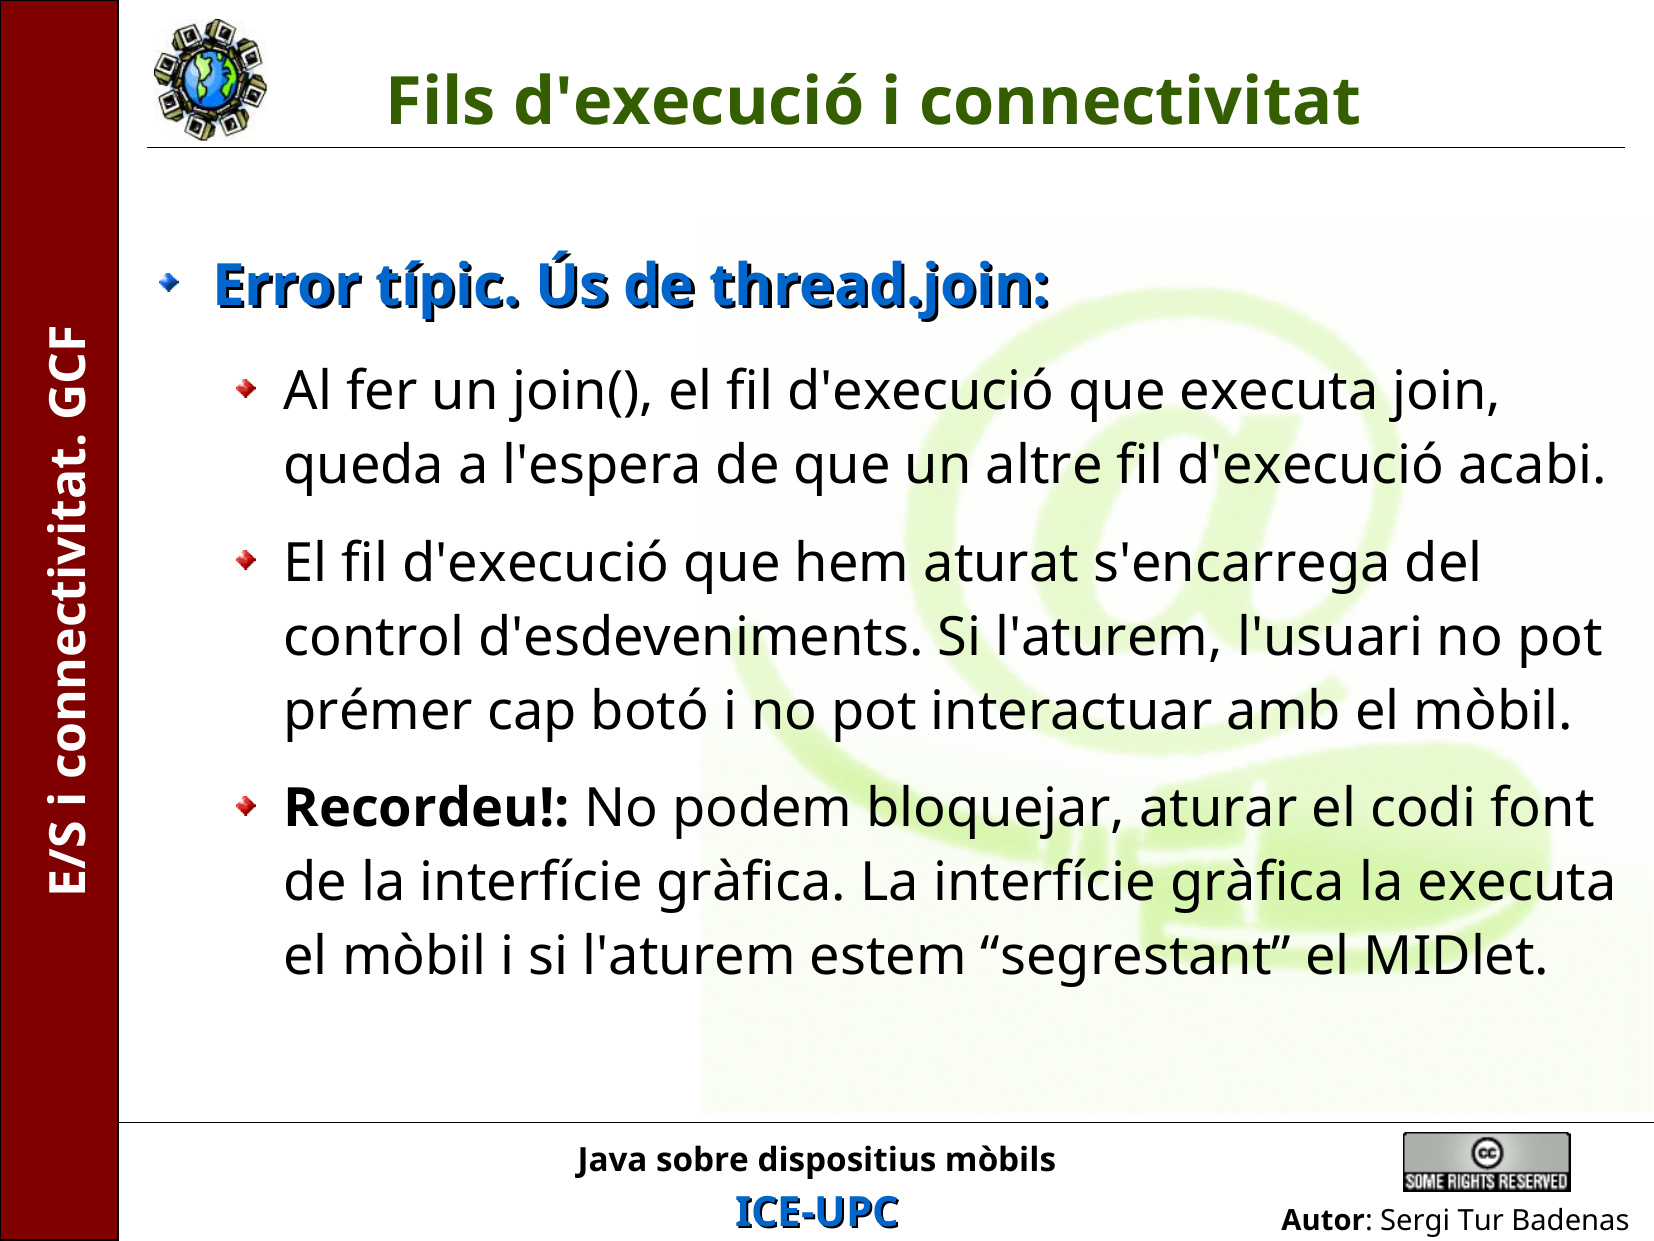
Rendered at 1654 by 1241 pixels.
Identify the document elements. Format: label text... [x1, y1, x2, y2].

picture [700, 217, 1654, 1113]
picture [1403, 1132, 1571, 1192]
title Fils d'execució i connectivitat [129, 56, 1619, 141]
list Error típic. Ús de thread.join: Al fer un join(), el fil d'execució que executa join, queda a l'espera de que un altre fil d'execució acabi. El fil d'execució que hem aturat s'encarrega del control d'esdeveniments. Si l'aturem, l'usuari no pot prémer cap botó i no pot interactuar amb el mòbil. Recordeu!: No podem bloquejar, aturar el codi font de la interfície gràfica. La interfície gràfica la executa el mòbil i si l'aturem estem “segrestant” el MIDlet. [141, 242, 1630, 1078]
picture [154, 19, 268, 56]
